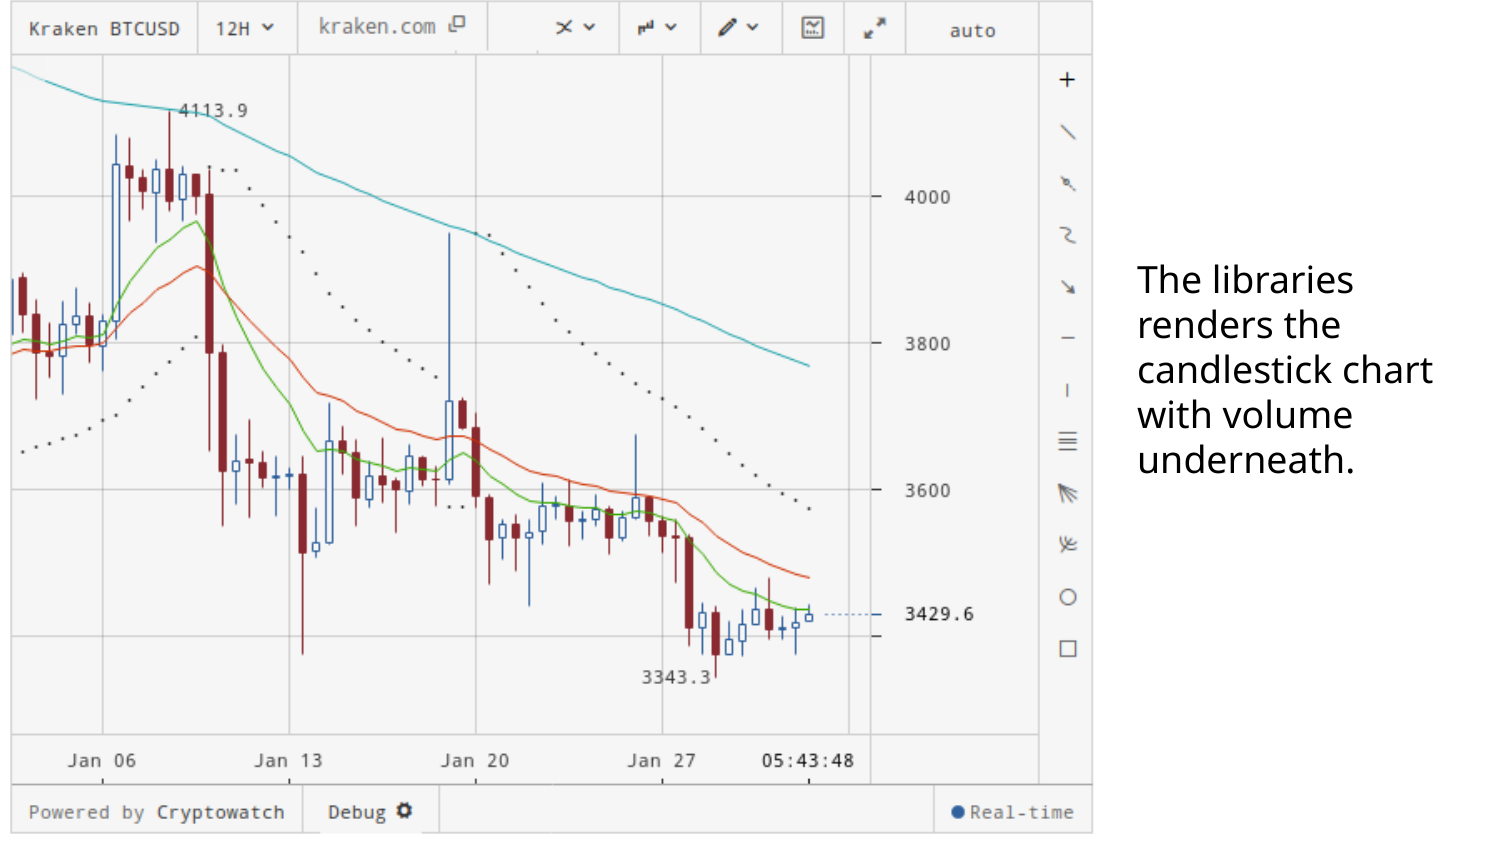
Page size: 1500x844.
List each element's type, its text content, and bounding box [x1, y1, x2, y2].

list The libraries renders the candlestick chart with volume underneath. [1122, 248, 1465, 485]
picture [0, 0, 1500, 844]
